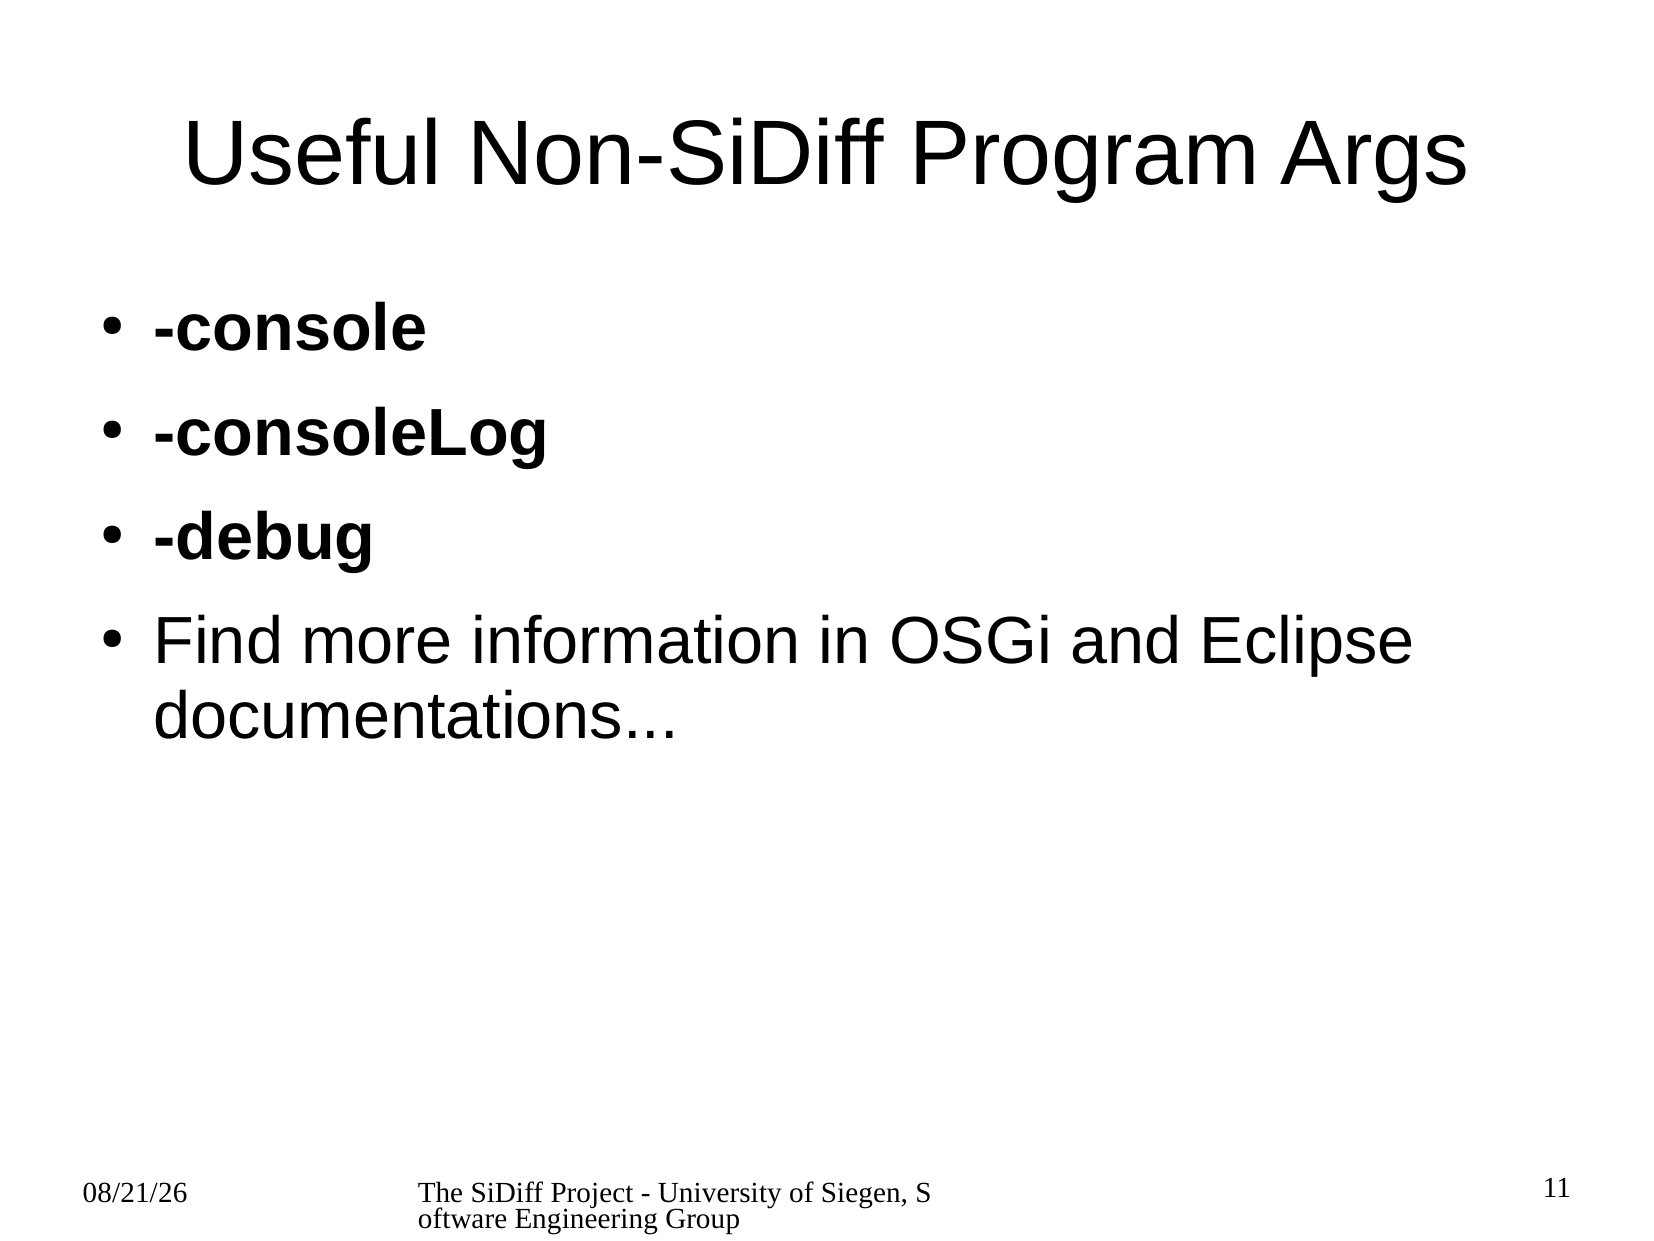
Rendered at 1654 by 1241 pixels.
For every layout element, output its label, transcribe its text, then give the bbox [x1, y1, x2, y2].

title Useful Non-SiDiff Program Args [82, 49, 1571, 257]
list -console -consoleLog -debug Find more information in OSGi and Eclipse documentations... [82, 290, 1571, 1109]
